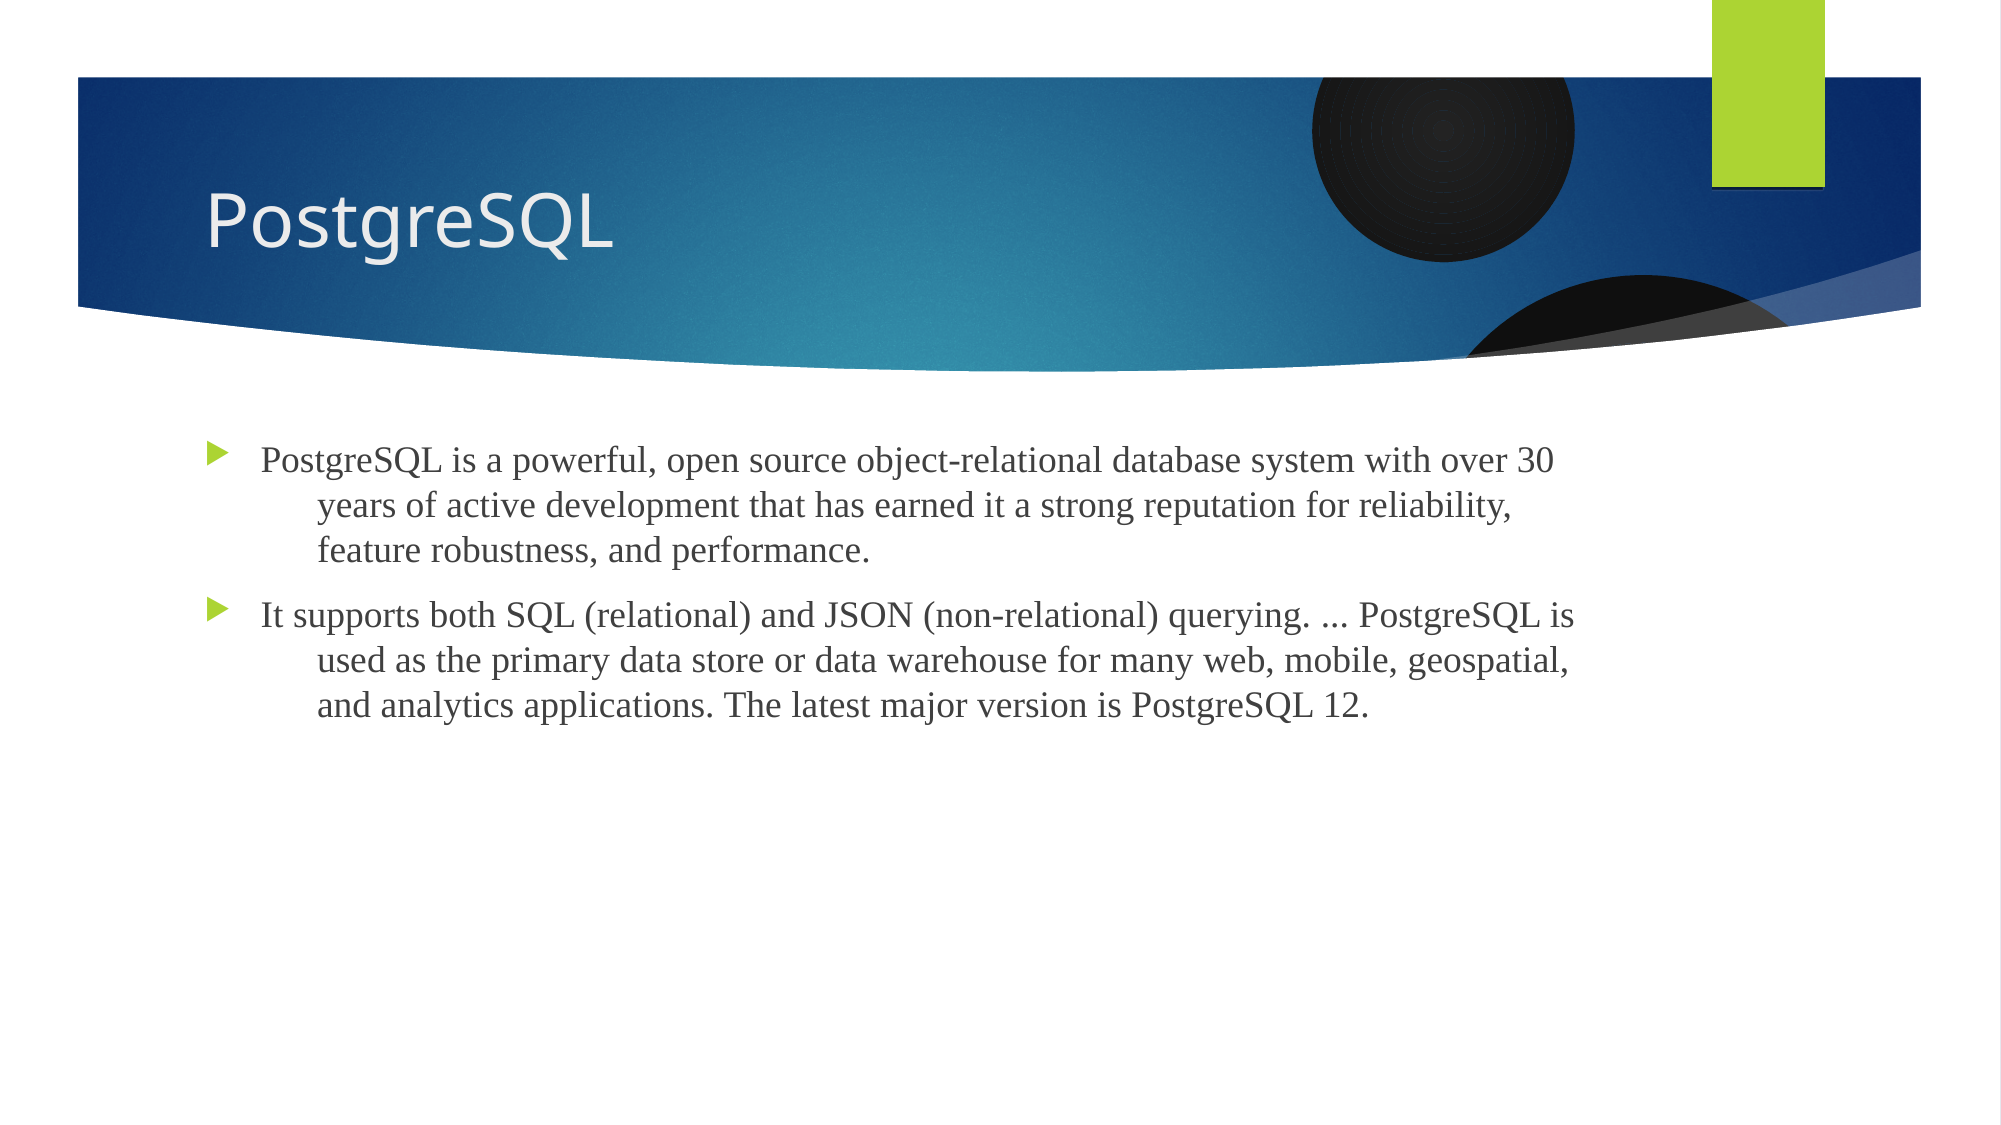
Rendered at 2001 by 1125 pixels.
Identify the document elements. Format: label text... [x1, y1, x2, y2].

list PostgreSQL is a powerful, open source object-relational database system with over 30 years of active development that has earned it a strong reputation for reliability, feature robustness, and performance. It supports both SQL (relational) and JSON (non-relational) querying. ... PostgreSQL is used as the primary data store or data warehouse for many web, mobile, geospatial, and analytics applications. The latest major version is PostgreSQL 12. [189, 427, 1627, 988]
title PostgreSQL [189, 159, 1627, 276]
